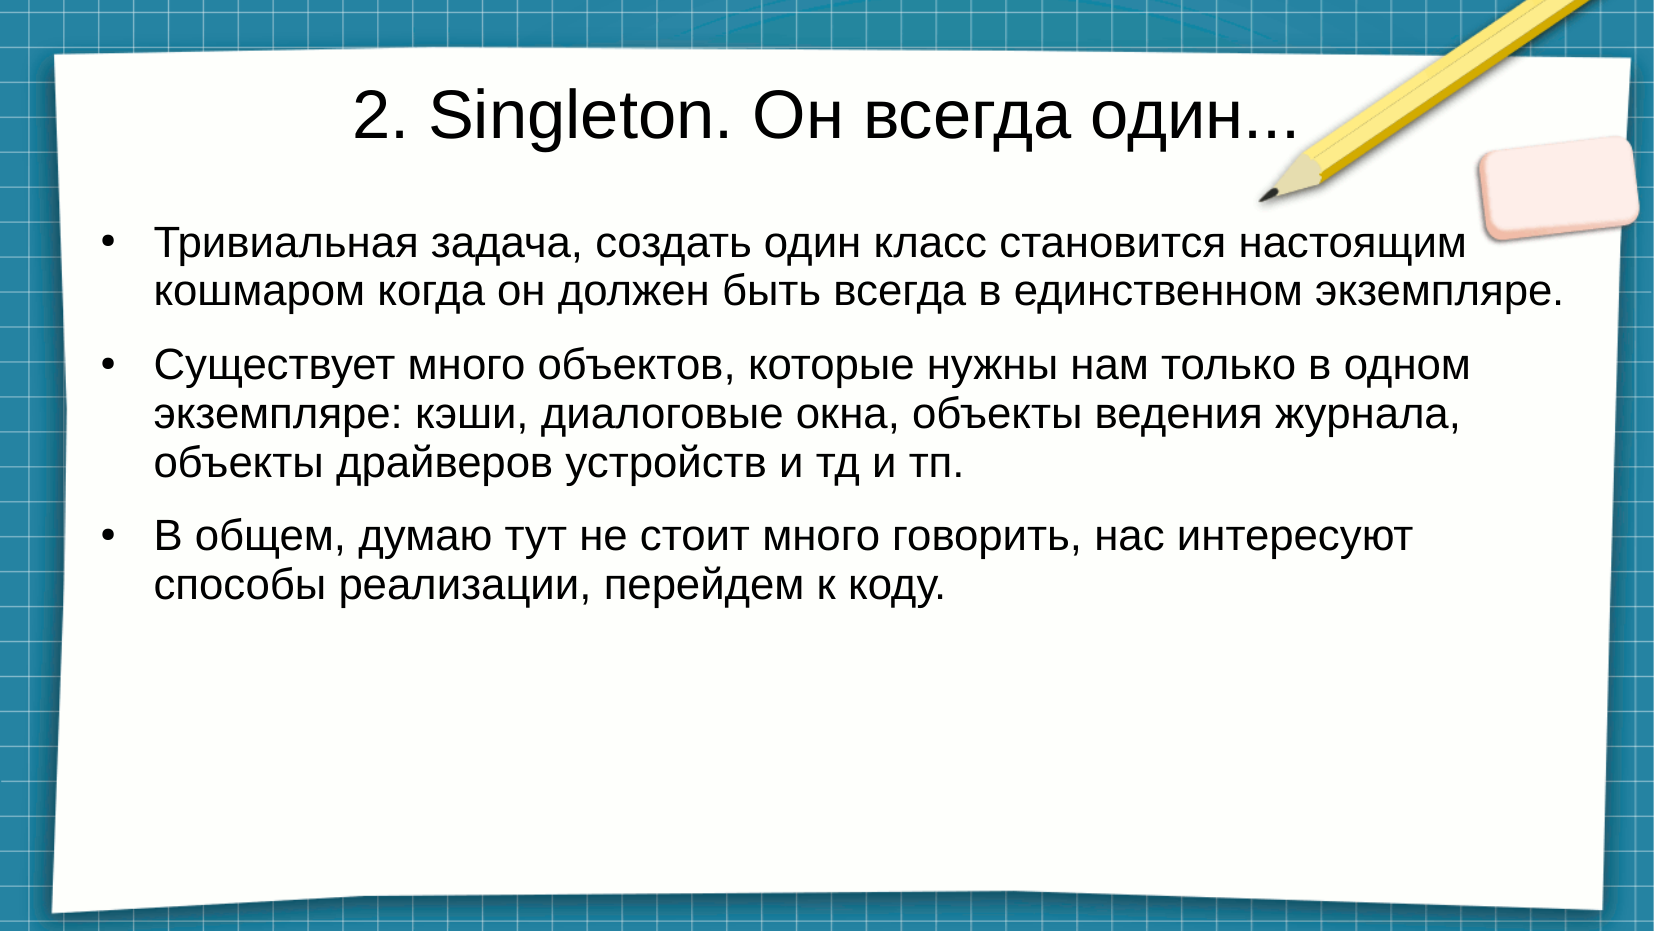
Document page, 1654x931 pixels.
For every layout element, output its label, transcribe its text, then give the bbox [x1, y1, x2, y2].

picture [0, 0, 1654, 931]
title 2. Singleton. Он всегда один... [82, 37, 1571, 193]
list Тривиальная задача, создать один класс становится настоящим кошмаром когда он должен быть всегда в единственном экземпляре. Существует много объектов, которые нужны нам только в одном экземпляре: кэши, диалоговые окна, объекты ведения журнала, объекты драйверов устройств и тд и тп. В общем, думаю тут не стоит много говорить, нас интересуют способы реализации, перейдем к коду. [82, 217, 1571, 758]
